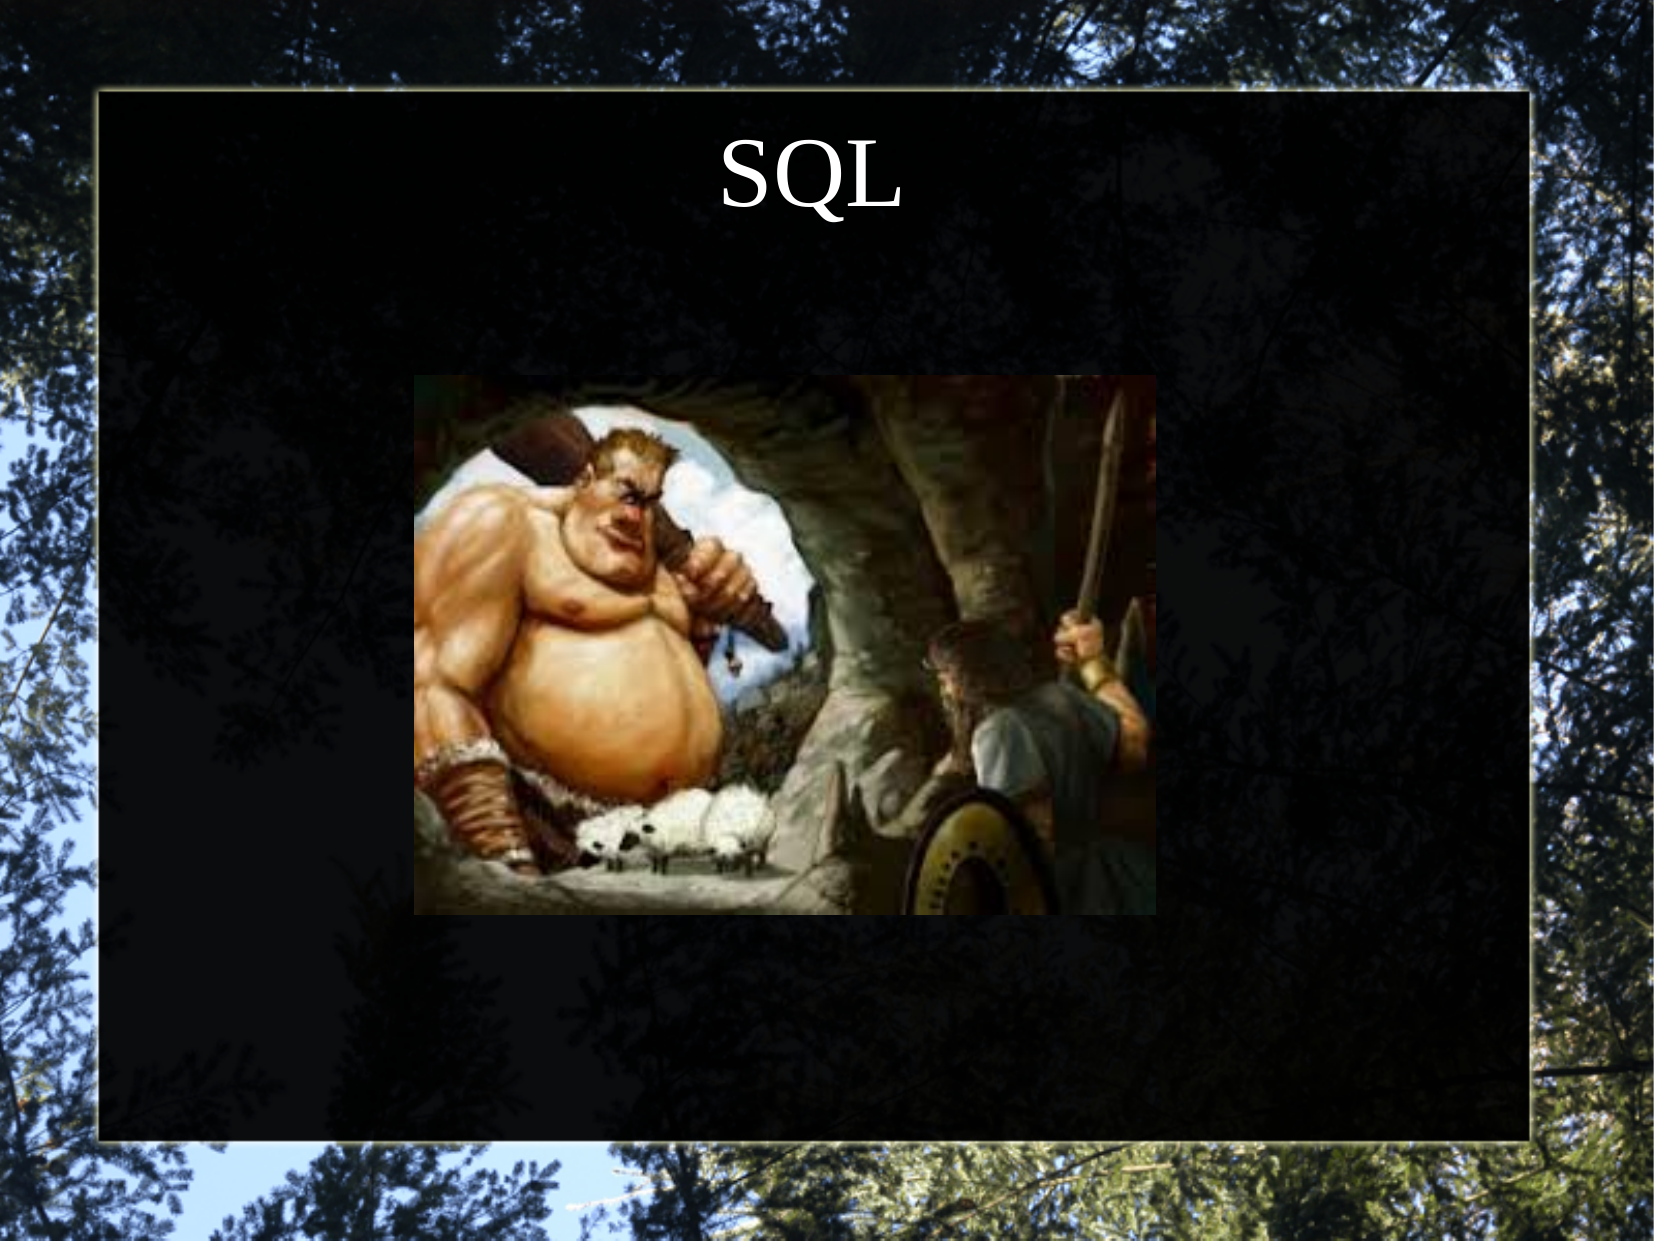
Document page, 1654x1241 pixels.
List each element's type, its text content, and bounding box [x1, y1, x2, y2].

picture [0, 0, 1654, 1241]
title SQL [88, 88, 1536, 257]
